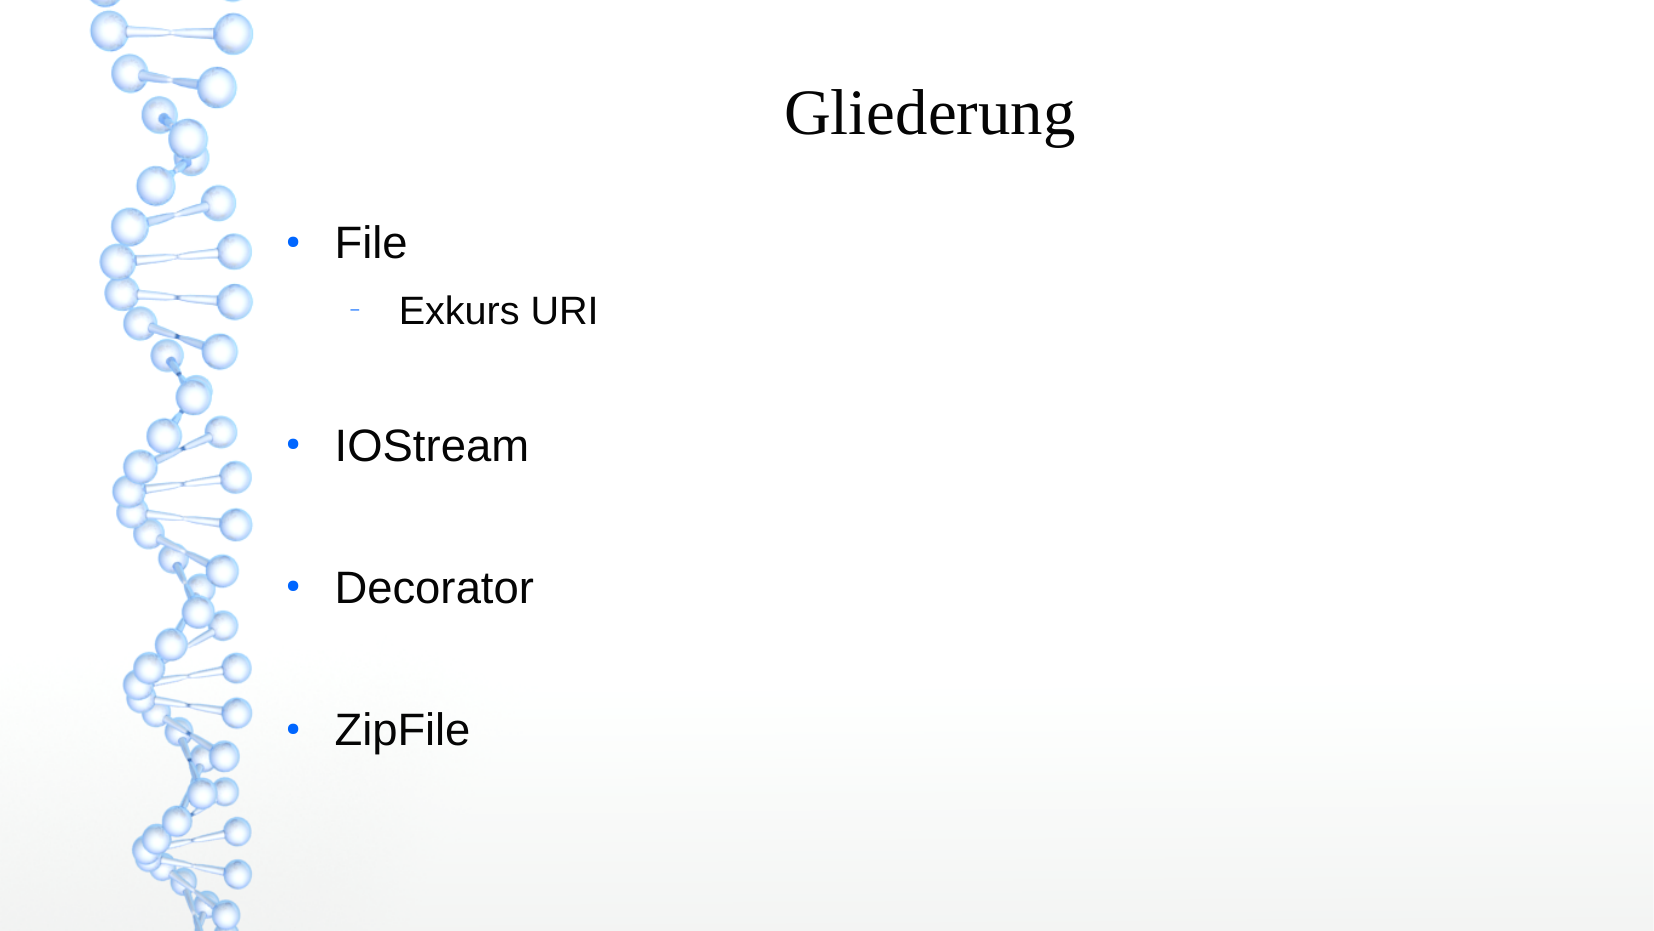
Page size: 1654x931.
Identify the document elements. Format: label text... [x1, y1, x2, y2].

list File Exkurs URI IOStream Decorator ZipFile [270, 217, 1571, 758]
title Gliederung [265, 35, 1595, 189]
picture [0, 0, 1654, 931]
